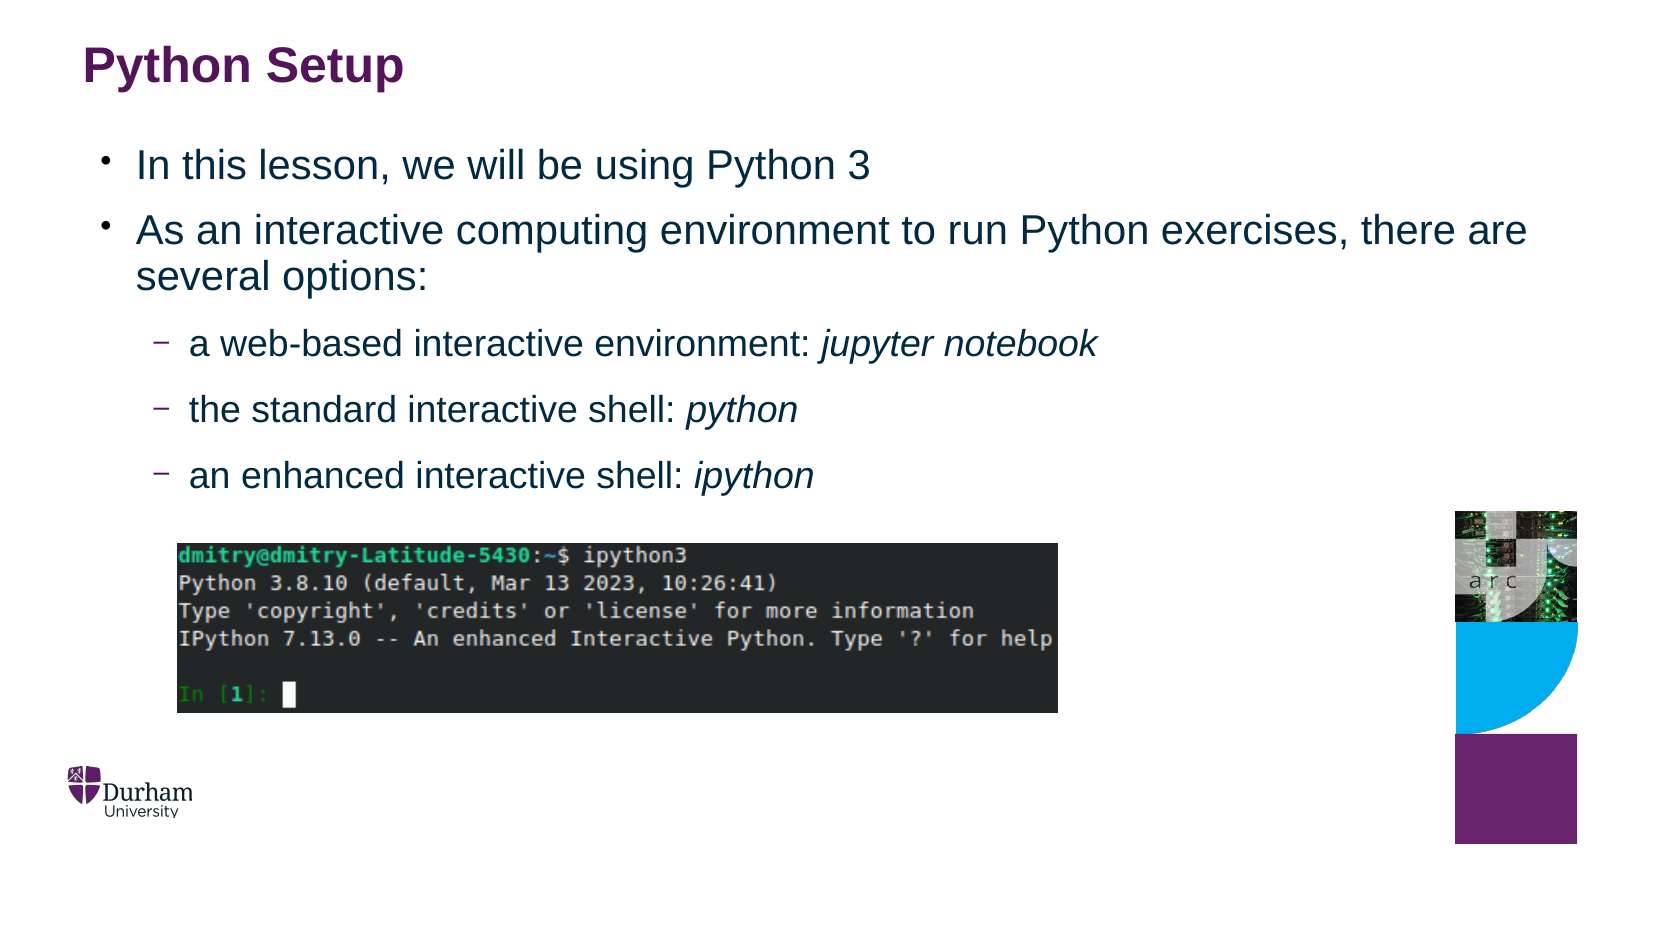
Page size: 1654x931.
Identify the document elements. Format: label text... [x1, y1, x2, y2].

picture [67, 766, 192, 818]
picture [177, 543, 1058, 713]
picture [1571, 511, 1577, 621]
picture [1571, 637, 1578, 733]
list In this lesson, we will be using Python 3 As an interactive computing environment to run Python exercises, there are several options: a web-based interactive environment: jupyter notebook the standard interactive shell: python an enhanced interactive shell: ipython [82, 141, 1571, 745]
title Python Setup [82, 37, 1571, 93]
